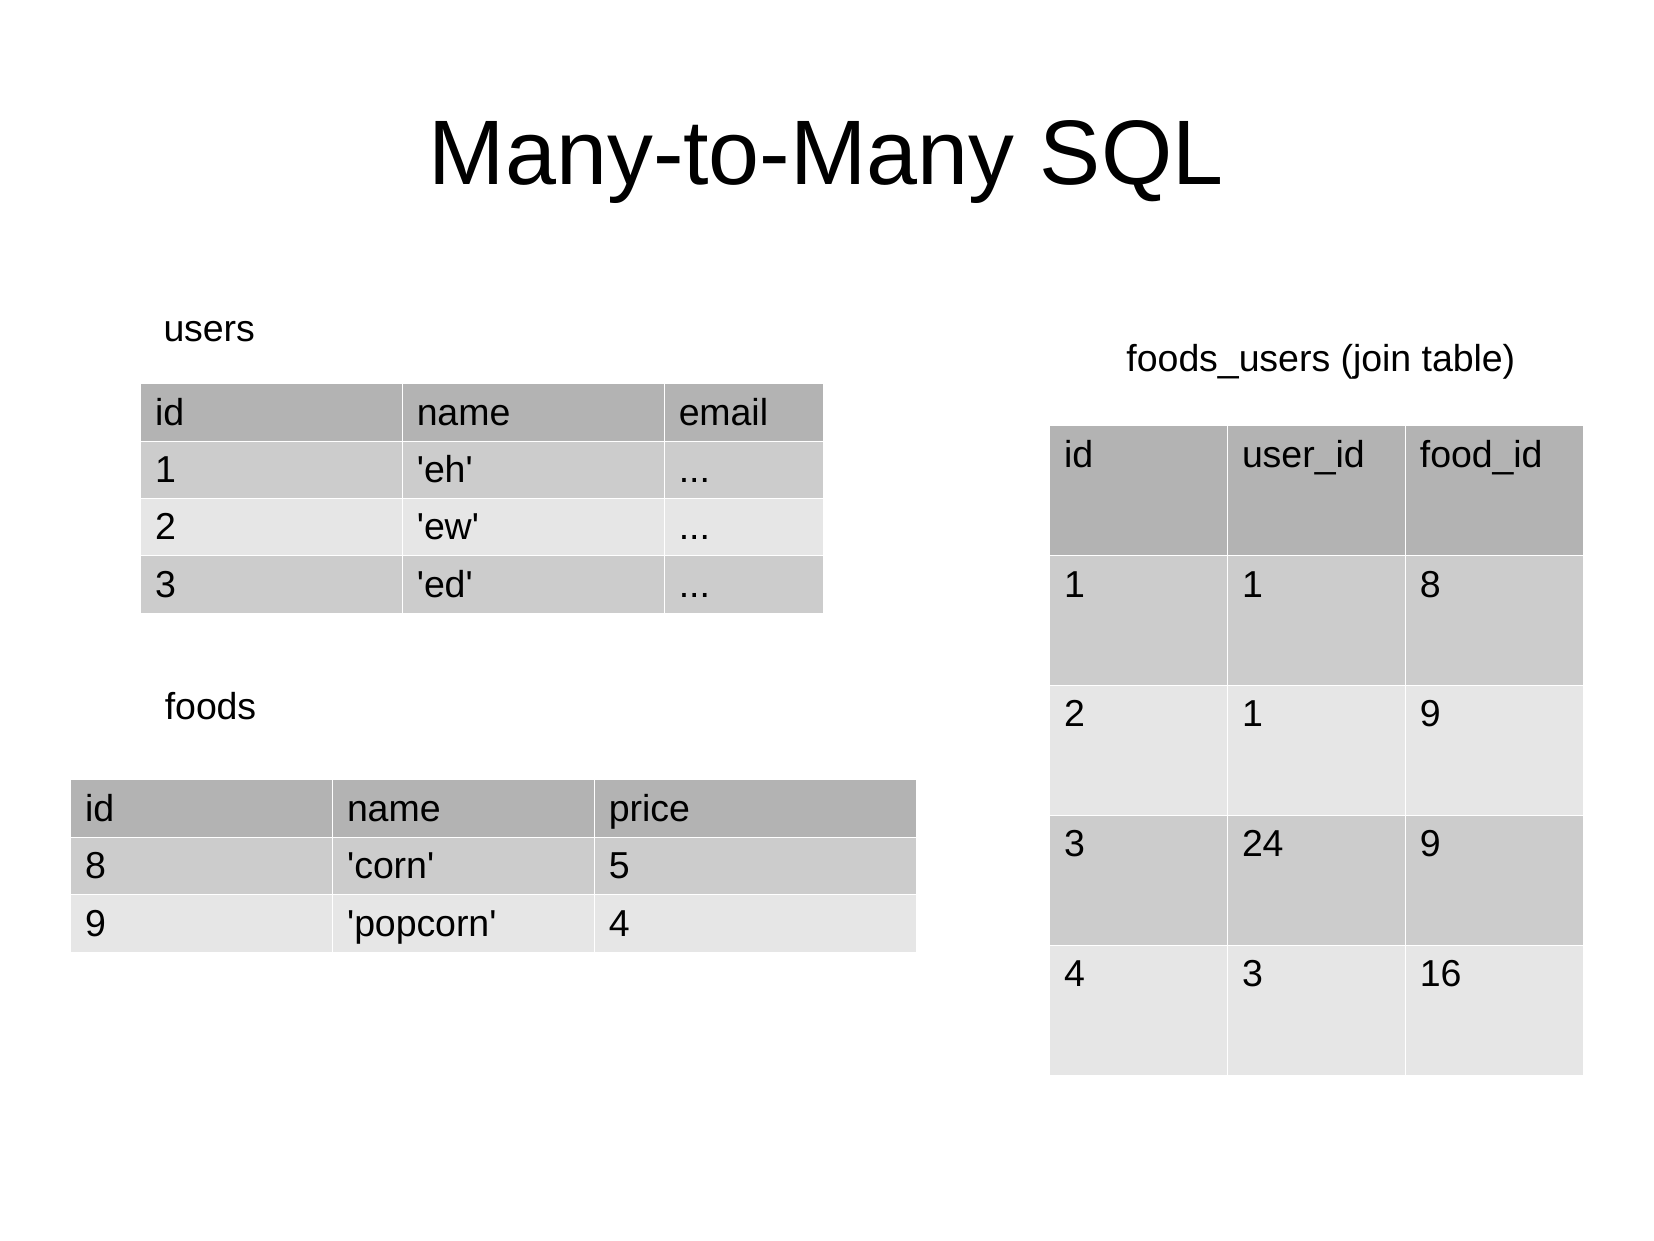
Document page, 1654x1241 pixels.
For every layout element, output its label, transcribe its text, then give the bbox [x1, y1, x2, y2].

table_header price [595, 780, 916, 837]
table_cell 8 [1406, 556, 1583, 685]
table_cell 1 [1050, 556, 1227, 685]
table_header email [665, 384, 823, 441]
table_cell 24 [1228, 816, 1405, 945]
table_header id [1050, 426, 1227, 555]
table_cell 4 [595, 895, 916, 952]
table_cell 1 [141, 442, 402, 498]
table_cell 'corn' [333, 838, 594, 894]
table_cell 'ed' [403, 556, 664, 613]
table_cell ... [665, 556, 823, 613]
table_header food_id [1406, 426, 1583, 555]
table_cell 9 [1406, 816, 1583, 945]
table_cell 1 [1228, 556, 1405, 685]
table_cell 8 [71, 838, 332, 894]
table_cell 1 [1228, 686, 1405, 815]
table_header name [333, 780, 594, 837]
table_cell 2 [1050, 686, 1227, 815]
table_cell 9 [71, 895, 332, 952]
text_box foods [150, 678, 391, 736]
table_cell 9 [1406, 686, 1583, 815]
table_header id [141, 384, 402, 441]
table_cell 'popcorn' [333, 895, 594, 952]
text_box users [148, 300, 271, 357]
table_header id [71, 780, 332, 837]
table_cell 4 [1050, 946, 1227, 1075]
table_cell 2 [141, 499, 402, 555]
table_cell ... [665, 499, 823, 555]
table_cell 3 [141, 556, 402, 613]
text_box foods_users (join table) [1111, 330, 1531, 387]
table_header user_id [1228, 426, 1405, 555]
table_cell 16 [1406, 946, 1583, 1075]
table_cell ... [665, 442, 823, 498]
table_cell 'eh' [403, 442, 664, 498]
table_header name [403, 384, 664, 441]
table_cell 5 [595, 838, 916, 894]
table_cell 'ew' [403, 499, 664, 555]
title Many-to-Many SQL [82, 49, 1571, 257]
table_cell 3 [1050, 816, 1227, 945]
table_cell 3 [1228, 946, 1405, 1075]
